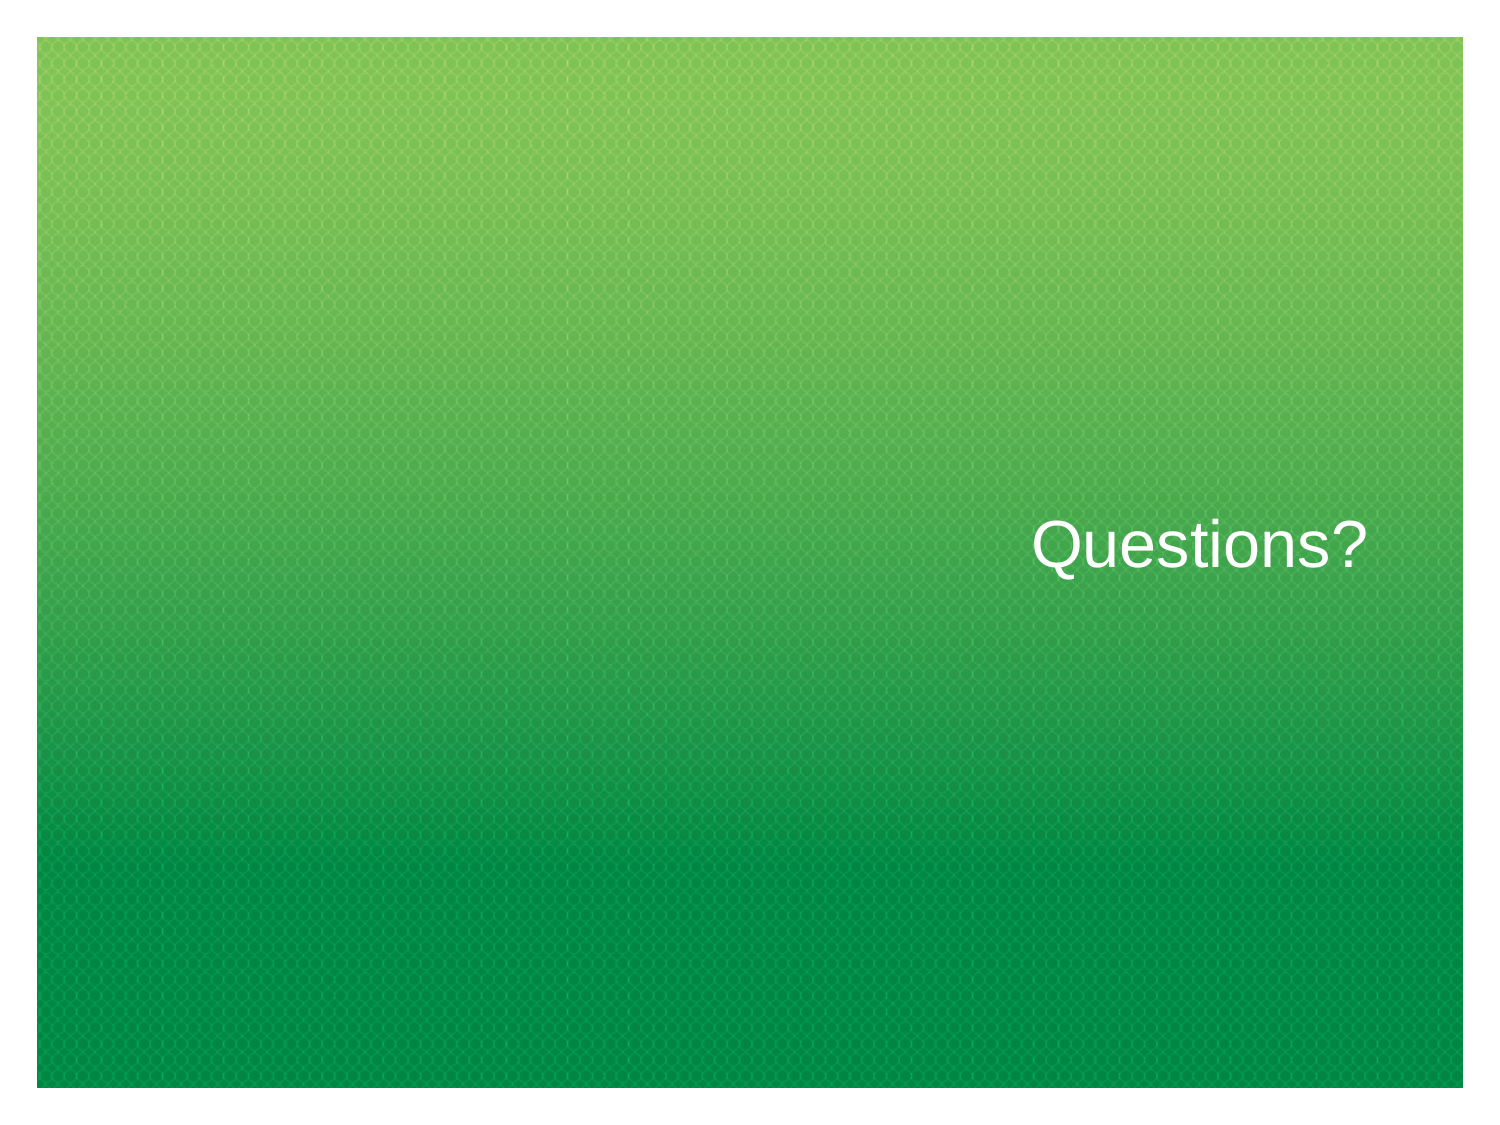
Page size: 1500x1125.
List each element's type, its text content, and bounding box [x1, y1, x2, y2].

picture [37, 37, 1463, 1088]
title Questions? [135, 450, 1369, 638]
